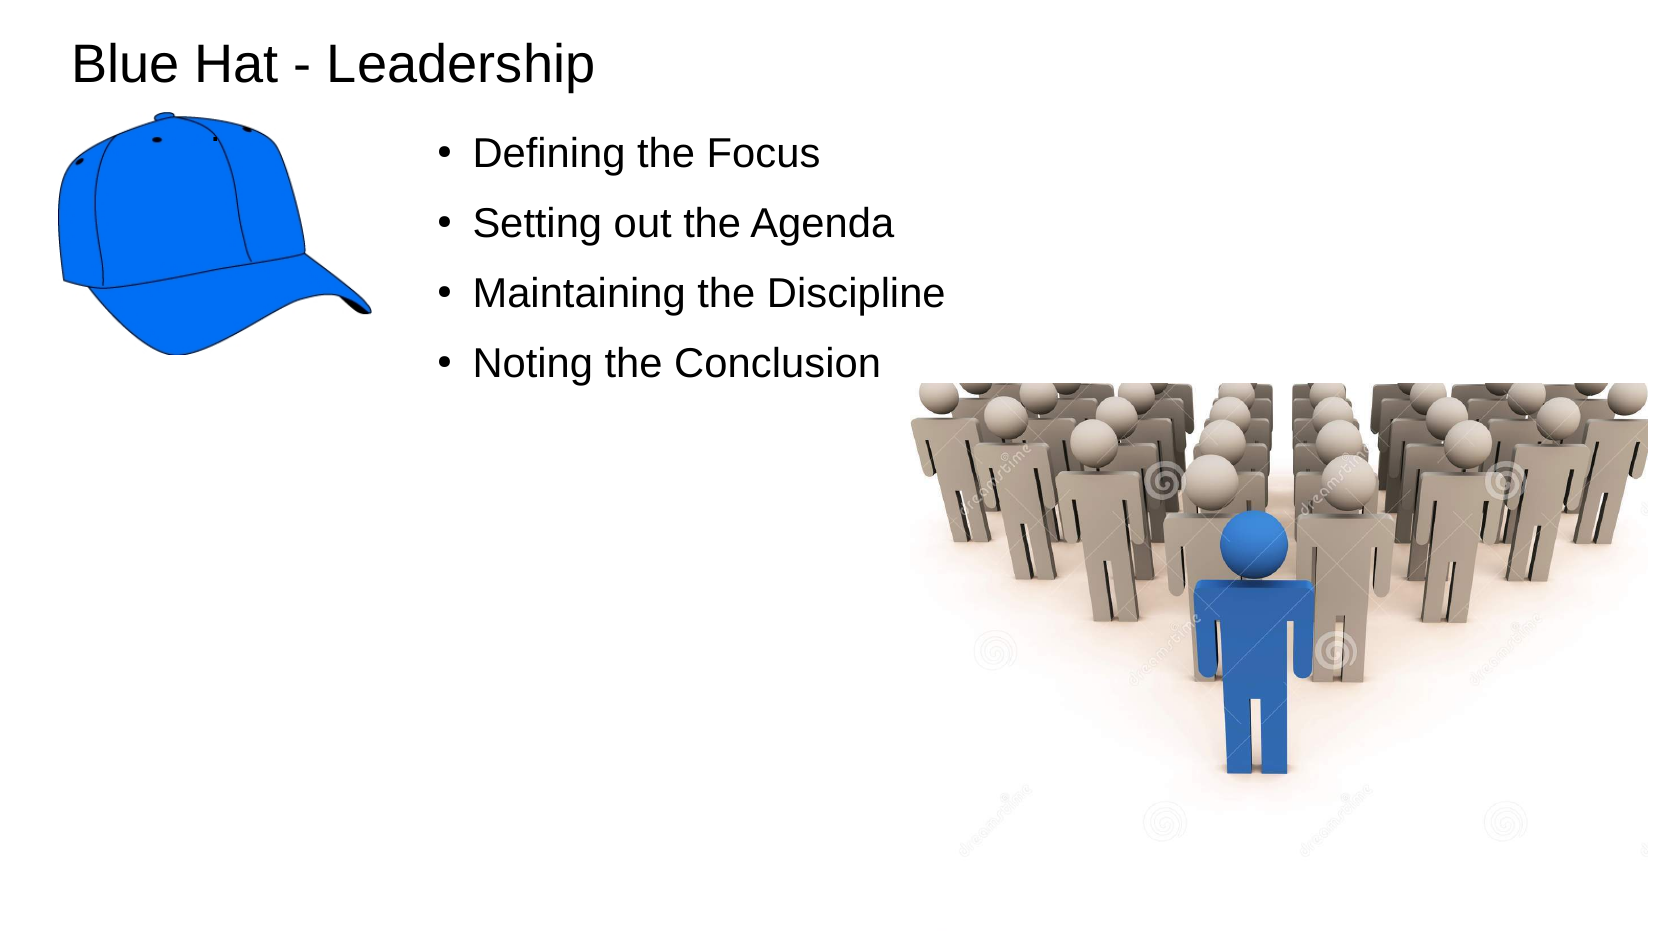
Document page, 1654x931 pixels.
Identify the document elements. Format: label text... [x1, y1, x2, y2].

picture [910, 383, 1648, 931]
subtitle Defining the Focus Setting out the Agenda Maintaining the Discipline Noting the Conclusion [437, 129, 1134, 497]
title Blue Hat - Leadership [70, 2, 1560, 125]
picture [58, 112, 372, 355]
